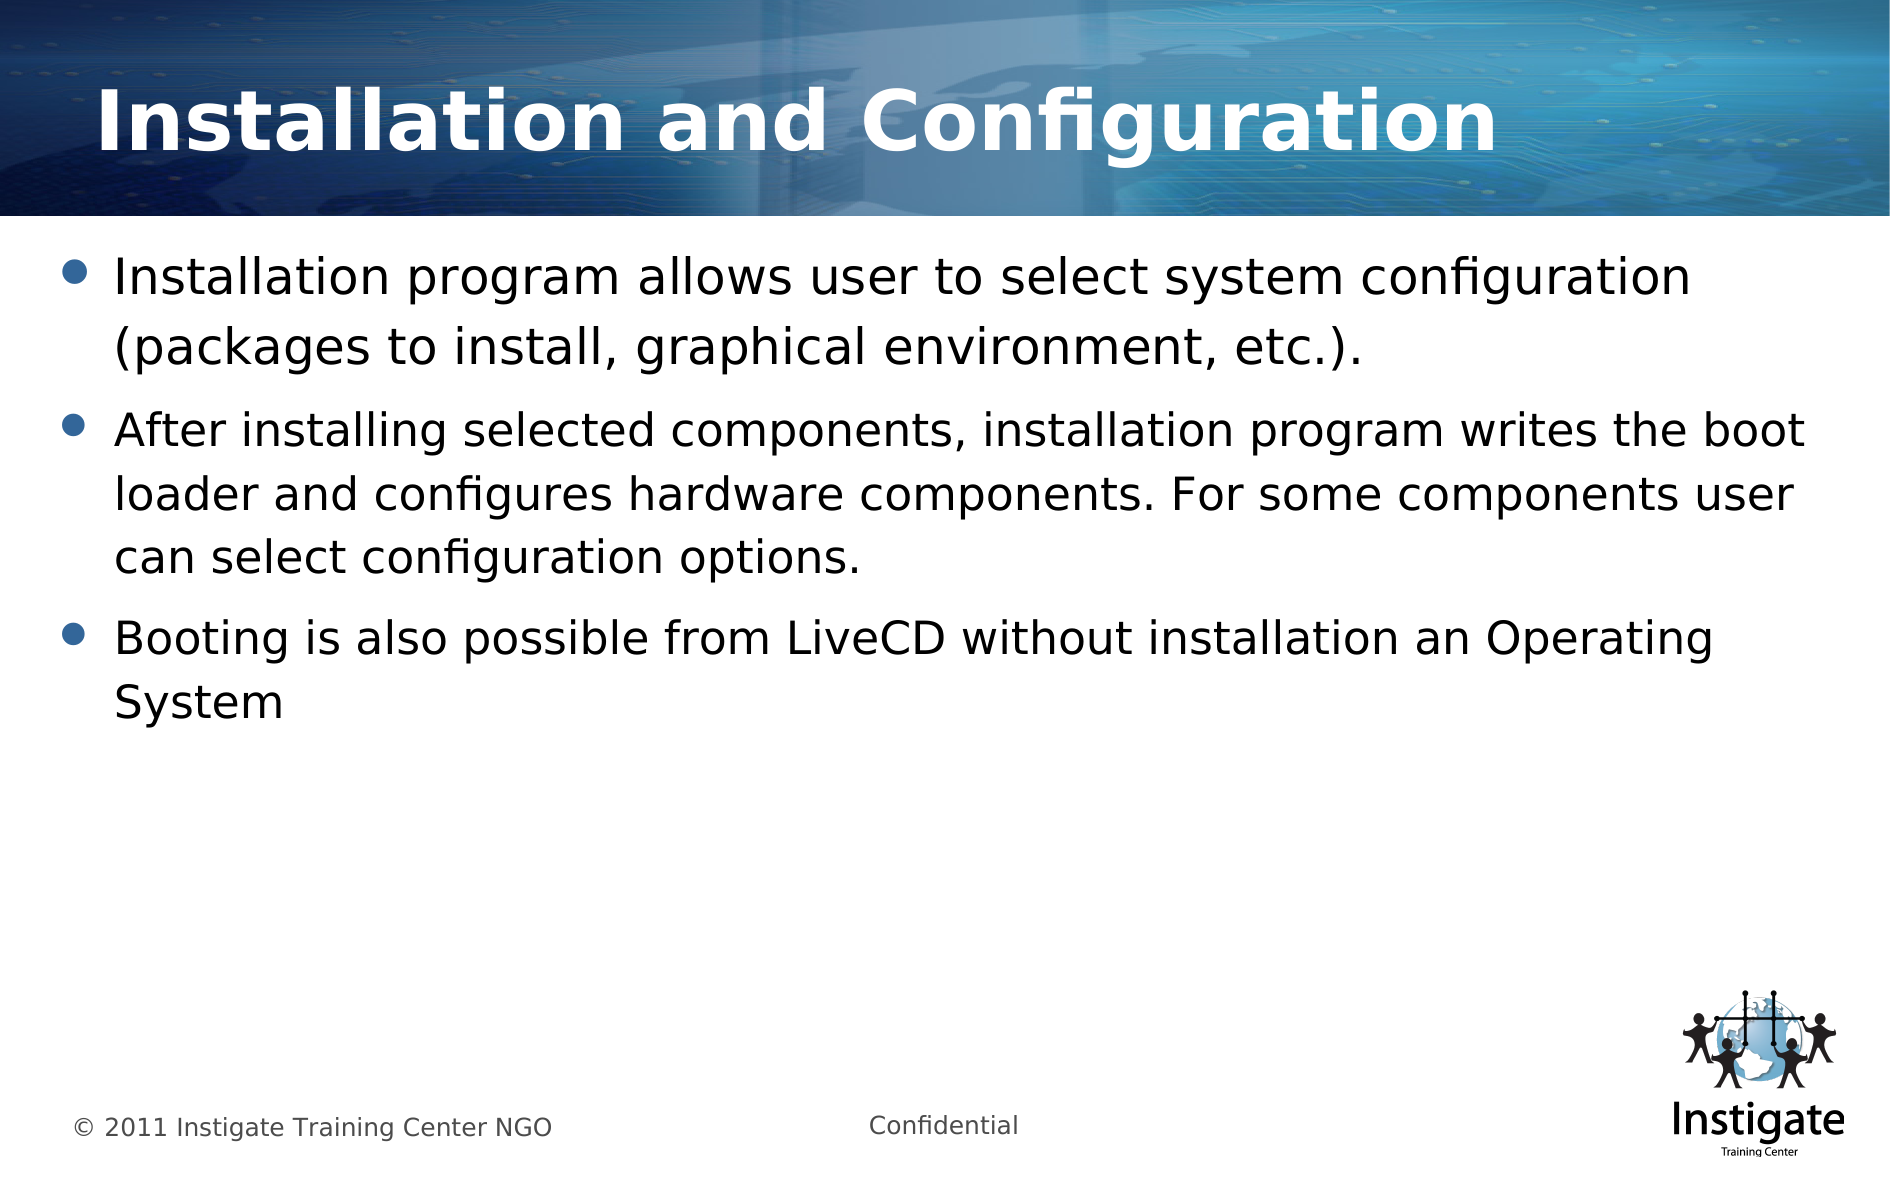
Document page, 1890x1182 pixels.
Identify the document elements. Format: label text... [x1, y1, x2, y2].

picture [0, 0, 1890, 216]
list Installation program allows user to select system configuration (packages to install, graphical environment, etc.). After installing selected components, installation program writes the boot loader and configures hardware components. For some components user can select configuration options. Booting is also possible from LiveCD without installation an Operating System [59, 236, 1831, 1001]
title Installation and Configuration [94, 54, 1793, 210]
picture [1674, 990, 1844, 1157]
